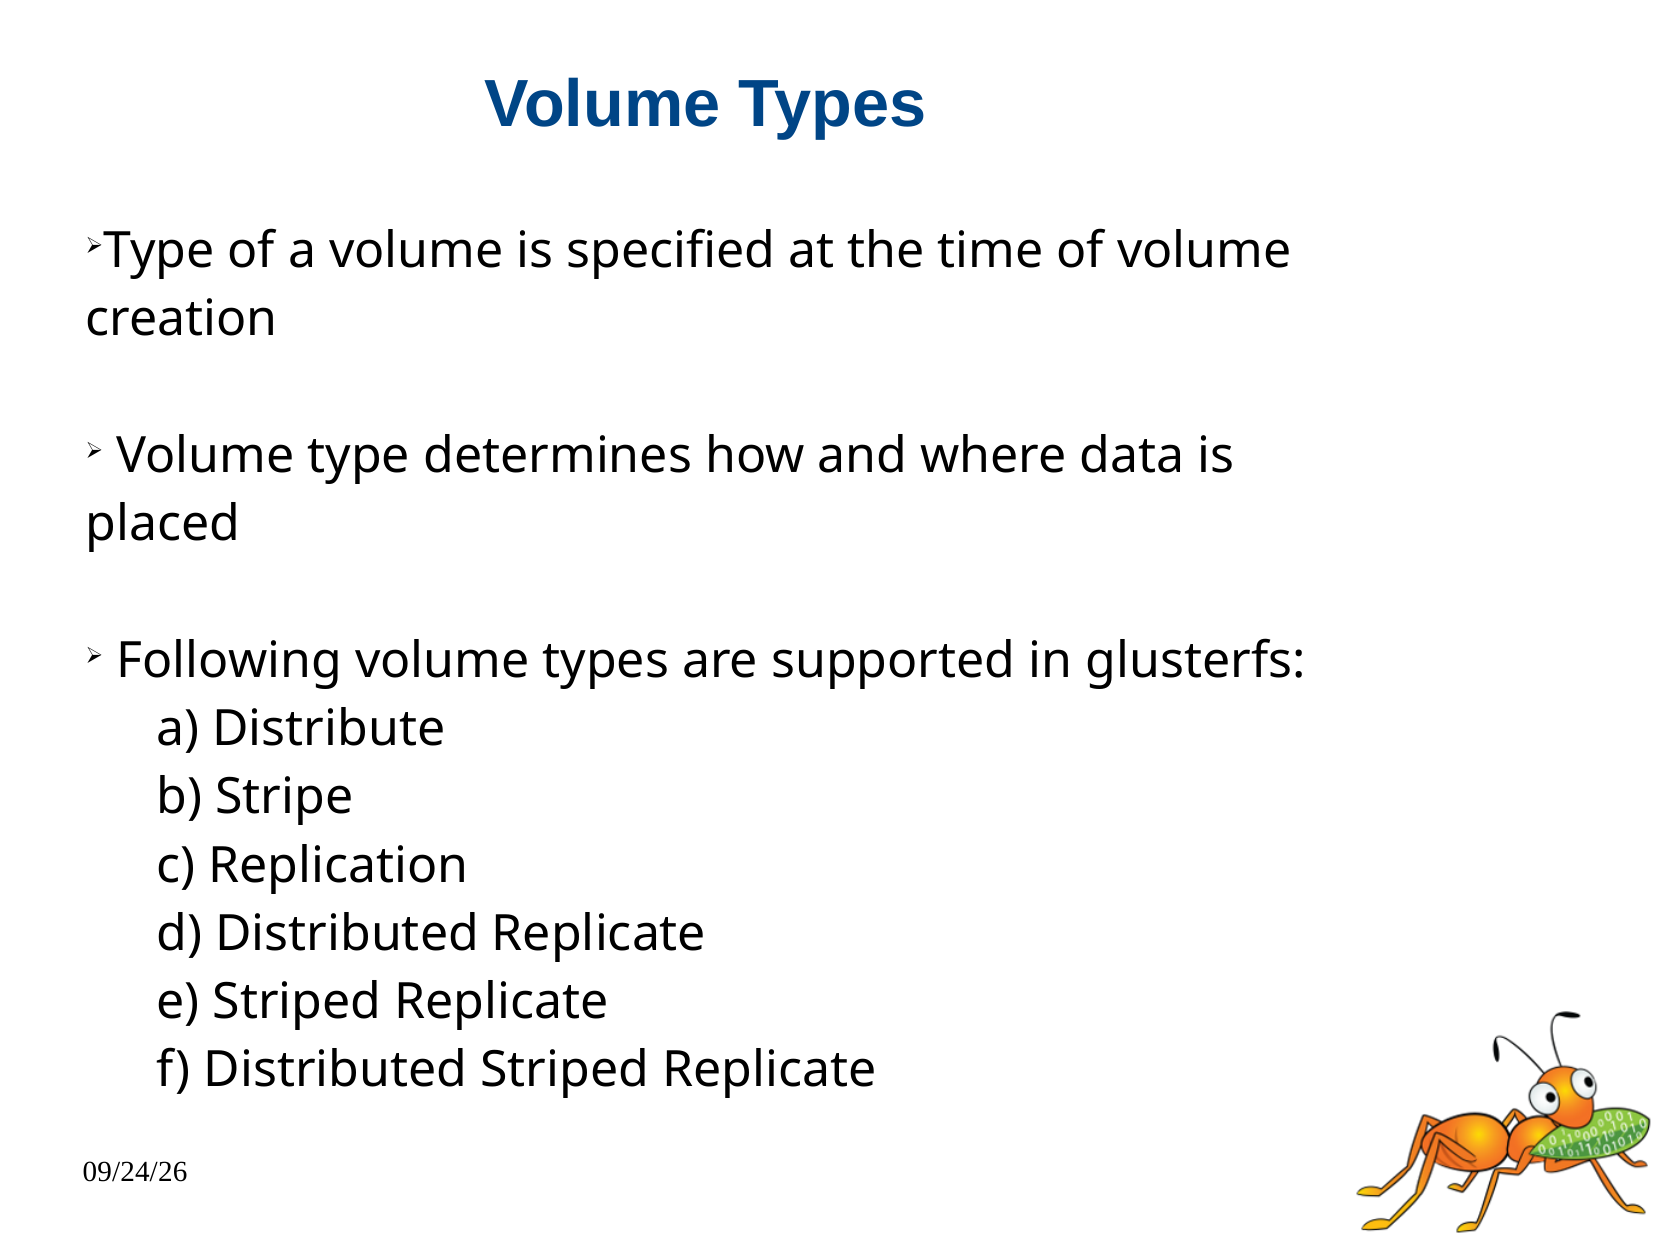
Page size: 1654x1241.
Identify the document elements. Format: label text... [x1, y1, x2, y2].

picture [1353, 1009, 1654, 1235]
text_box Volume Types [70, 59, 1341, 149]
text_box Type of a volume is specified at the time of volume creation Volume type determines how and where data is placed Following volume types are supported in glusterfs: a) Distribute b) Stripe c) Replication d) Distributed Replicate e) Striped Replicate f) Distributed Striped Replicate [70, 206, 1400, 1037]
